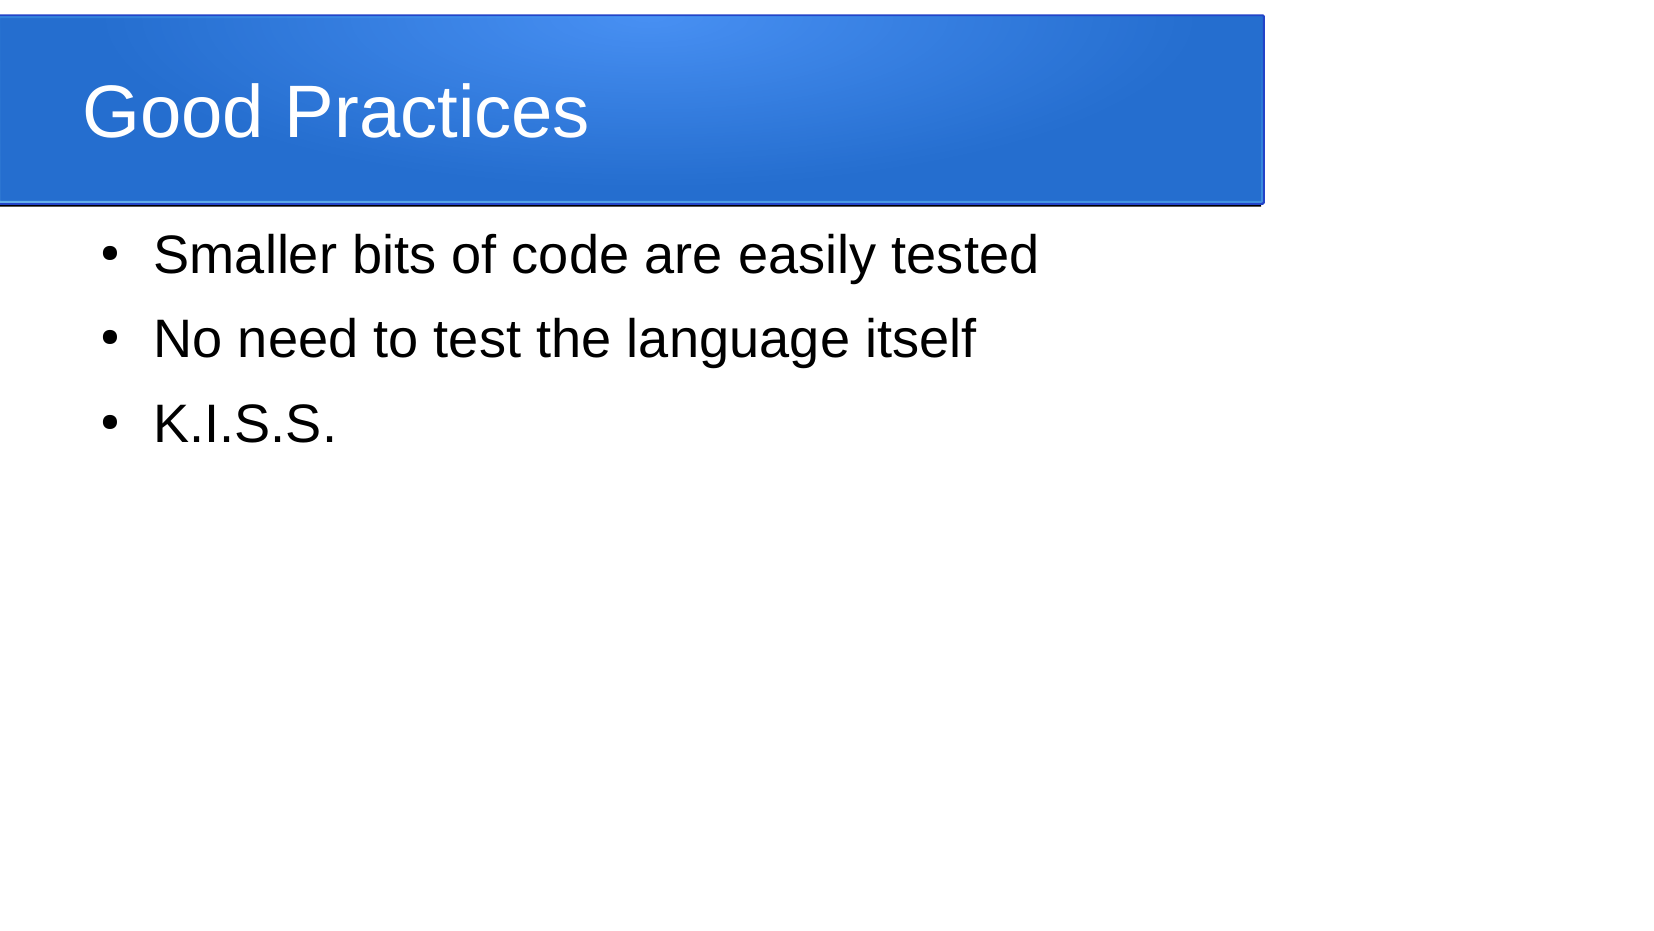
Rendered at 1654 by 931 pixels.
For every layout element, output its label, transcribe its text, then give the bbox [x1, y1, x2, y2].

list Smaller bits of code are easily tested No need to test the language itself K.I.S.S. [82, 224, 1571, 764]
title Good Practices [82, 35, 1235, 189]
